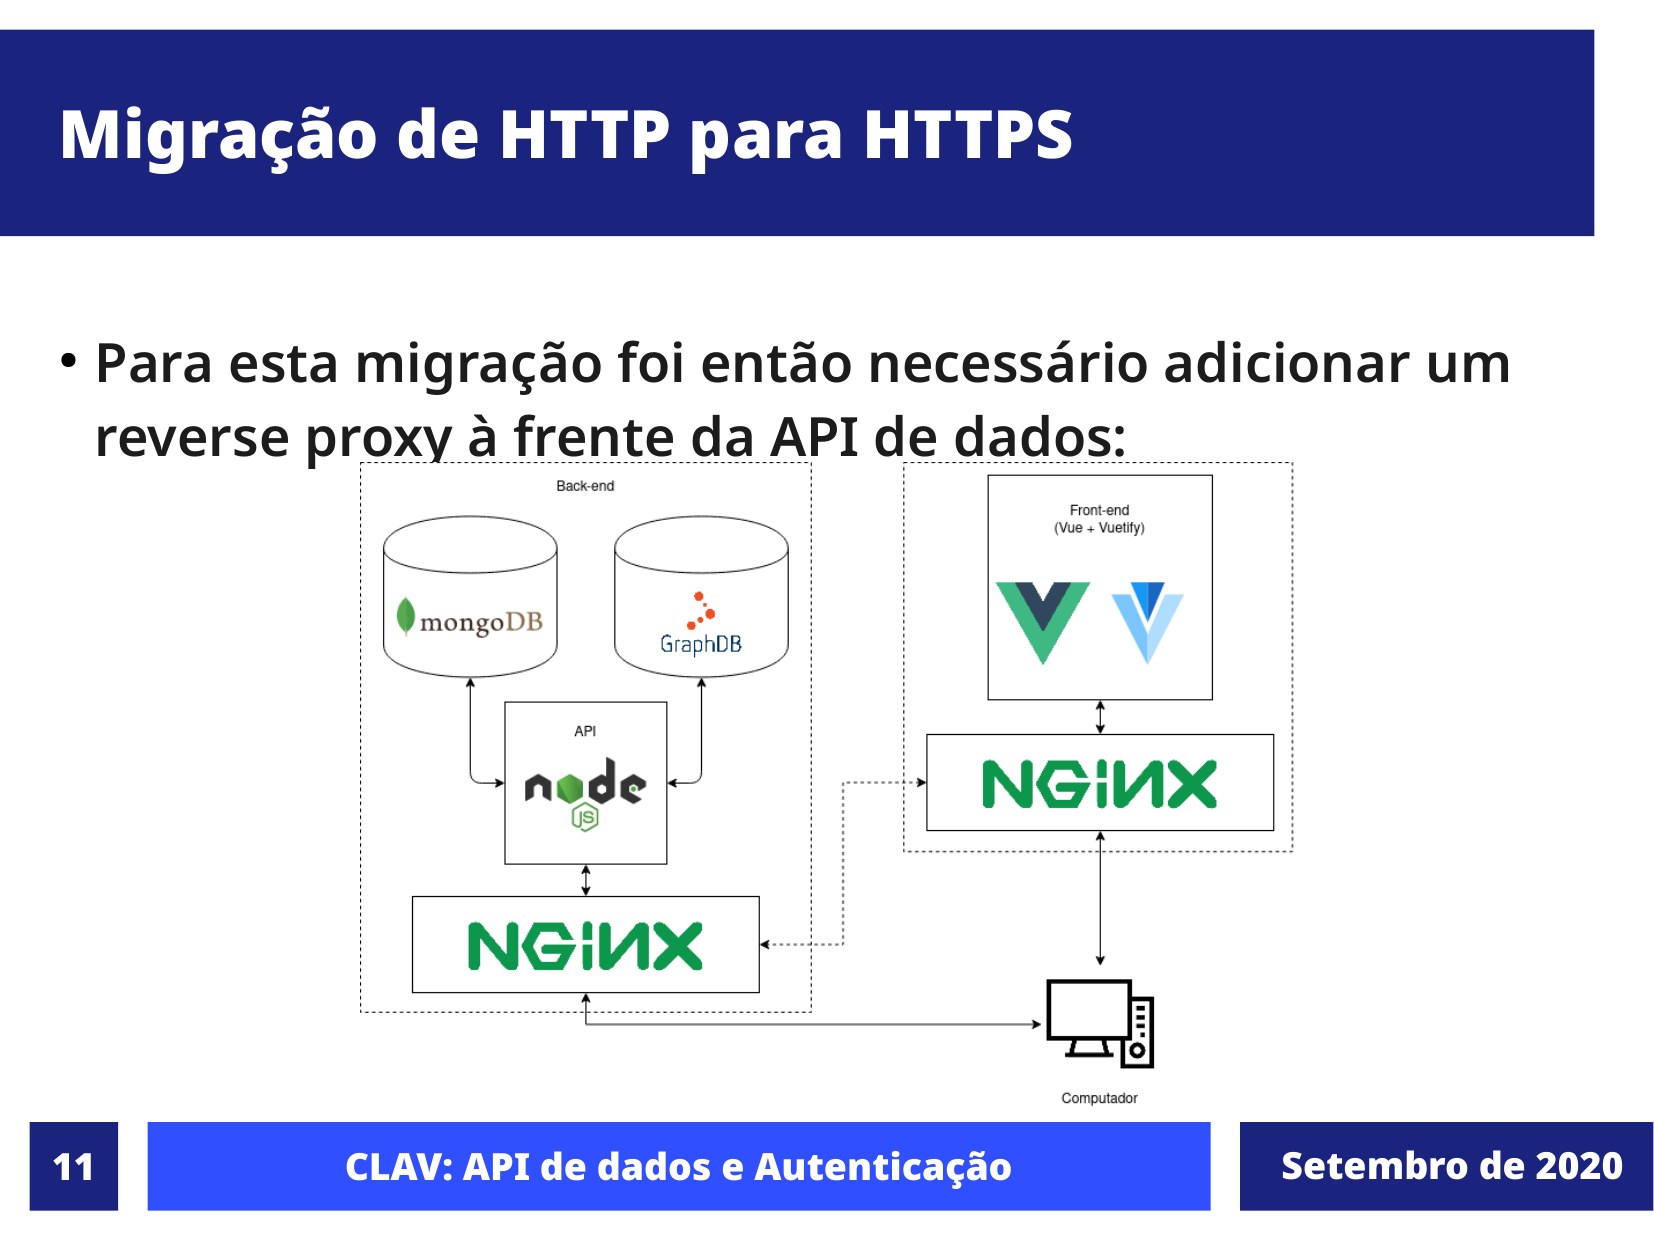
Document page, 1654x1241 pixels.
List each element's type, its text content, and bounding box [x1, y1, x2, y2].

picture [360, 462, 1294, 1109]
list Para esta migração foi então necessário adicionar um reverse proxy à frente da API de dados: [59, 324, 1565, 1093]
title Migração de HTTP para HTTPS [59, 59, 1595, 207]
